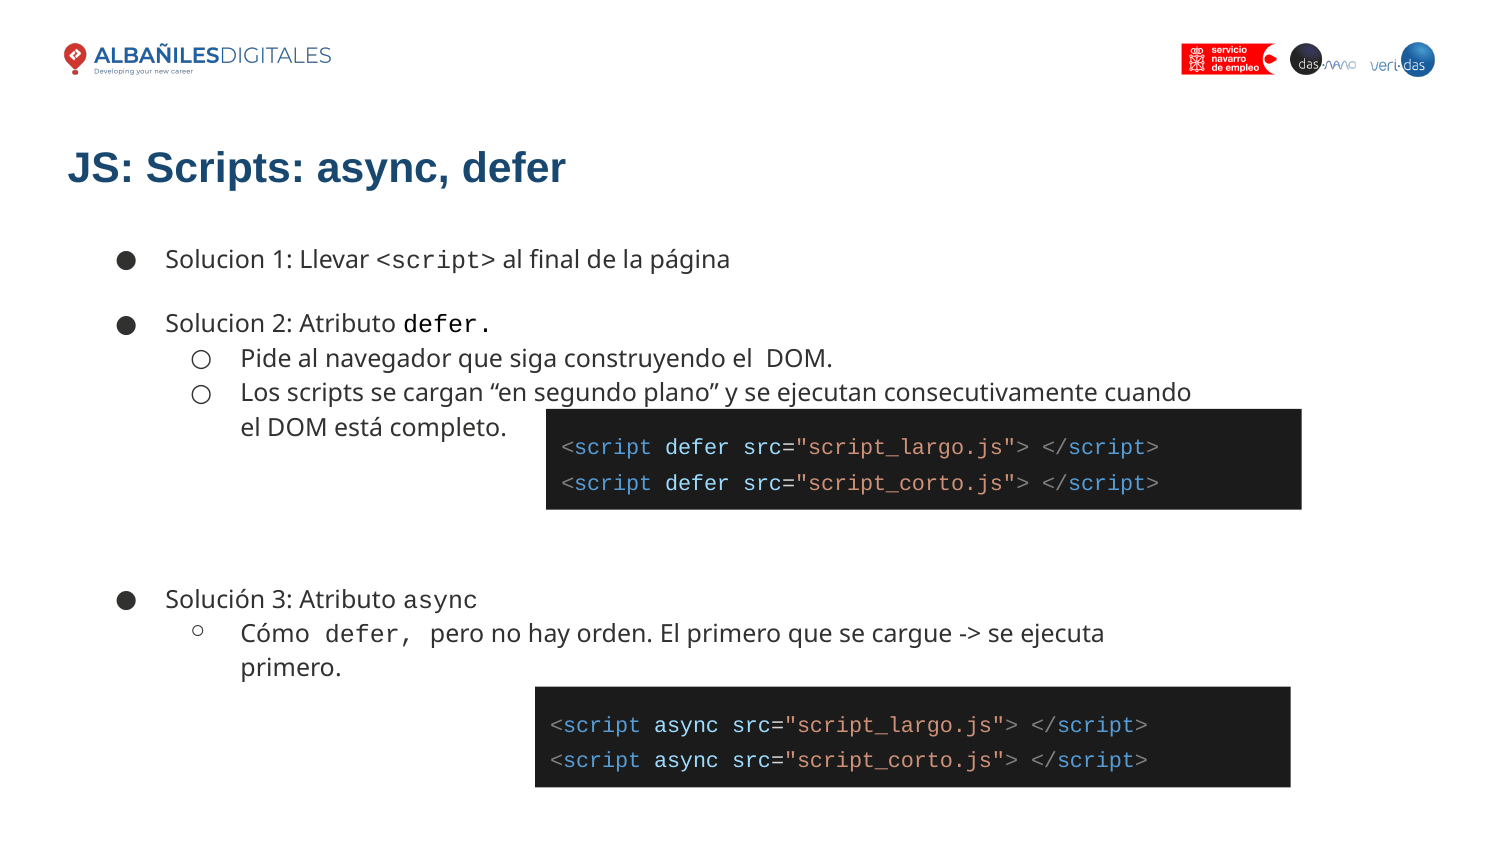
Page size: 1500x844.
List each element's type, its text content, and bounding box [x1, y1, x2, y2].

picture [64, 43, 332, 75]
text_box <script async src="script_largo.js"> </script> <script async src="script_corto.js"> </script> [535, 686, 1291, 788]
picture [1290, 43, 1356, 75]
text_box Solucion 1: Llevar <script> al final de la página Solucion 2: Atributo defer. Pide al navegador que siga construyendo el DOM. Los scripts se cargan “en segundo plano” y se ejecutan consecutivamente cuando el DOM está completo. Solución 3: Atributo async Cómo defer, pero no hay orden. El primero que se cargue -> se ejecuta primero. [75, 223, 1225, 697]
picture [1181, 43, 1277, 75]
picture [1370, 42, 1435, 77]
text_box <script defer src="script_largo.js"> </script> <script defer src="script_corto.js"> </script> [546, 408, 1302, 510]
text_box JS: Scripts: async, defer [67, 129, 1169, 191]
